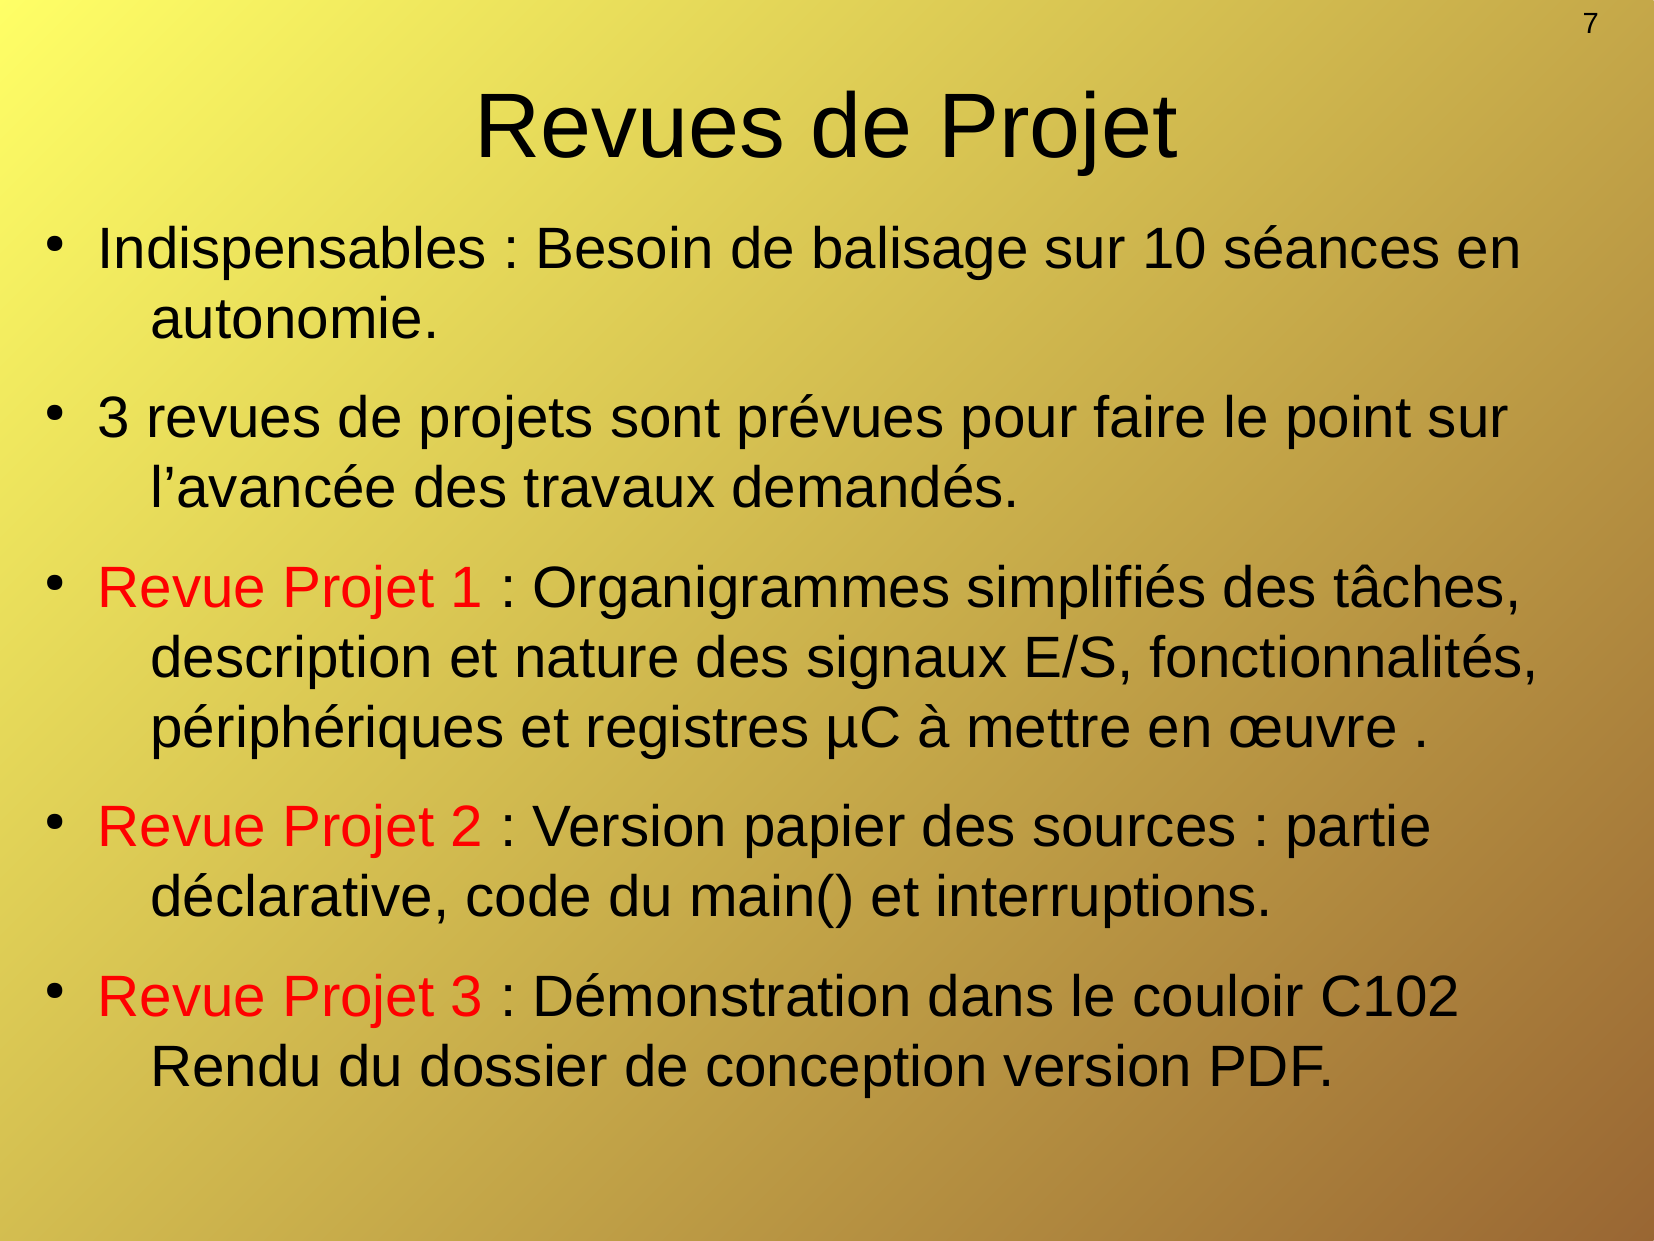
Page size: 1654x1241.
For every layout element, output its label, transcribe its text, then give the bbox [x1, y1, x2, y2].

title Revues de Projet [82, 49, 1571, 192]
text_box <numéro> [1567, 0, 1654, 48]
list Indispensables : Besoin de balisage sur 10 séances en autonomie. 3 revues de projets sont prévues pour faire le point sur l’avancée des travaux demandés. Revue Projet 1 : Organigrammes simplifiés des tâches, description et nature des signaux E/S, fonctionnalités, périphériques et registres µC à mettre en œuvre . Revue Projet 2 : Version papier des sources : partie déclarative, code du main() et interruptions. Revue Projet 3 : Démonstration dans le couloir C102 Rendu du dossier de conception version PDF. [8, 210, 1654, 1226]
